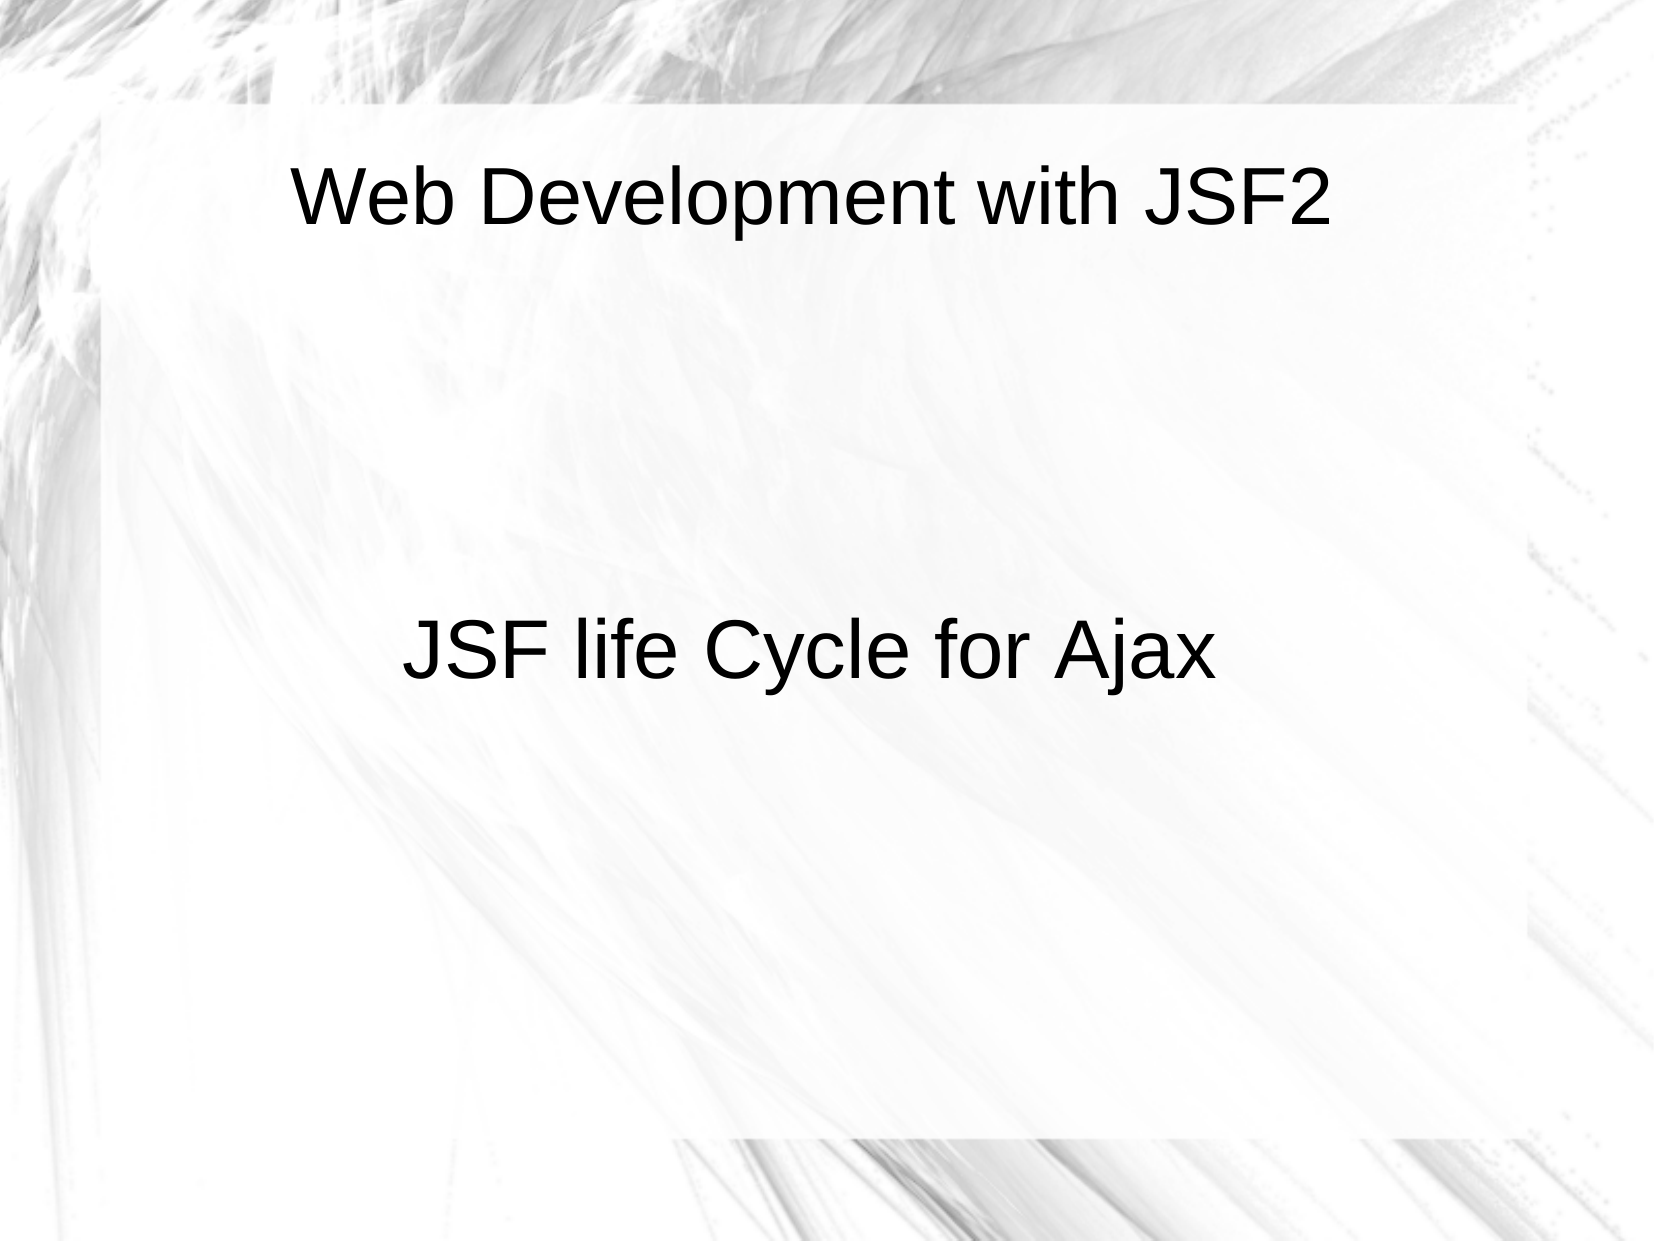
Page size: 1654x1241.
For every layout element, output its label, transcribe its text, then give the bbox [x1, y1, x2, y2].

subtitle JSF life Cycle for Ajax [82, 290, 1538, 1010]
title Web Development with JSF2 [118, 112, 1506, 281]
picture [0, 0, 1654, 1241]
